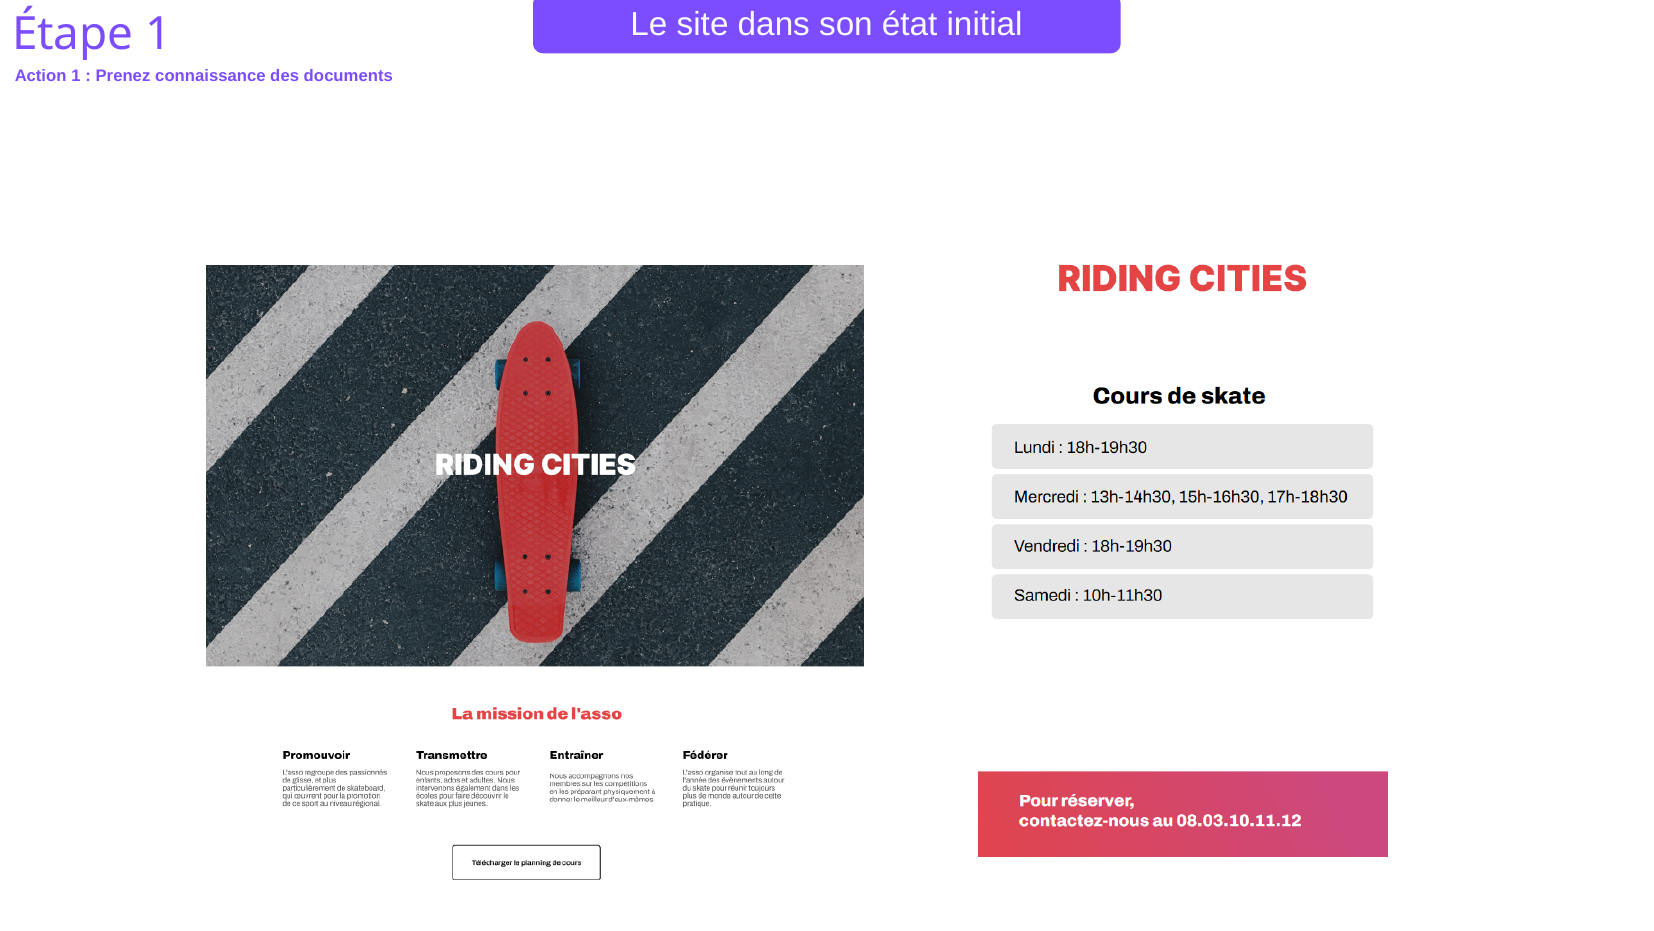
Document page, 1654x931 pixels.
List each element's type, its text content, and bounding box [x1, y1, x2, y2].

text_box Le site dans son état initial [533, 0, 1121, 54]
title Étape 1 [0, 0, 237, 59]
picture [978, 216, 1388, 857]
text_box Action 1 : Prenez connaissance des documents [0, 59, 414, 112]
picture [206, 265, 864, 897]
